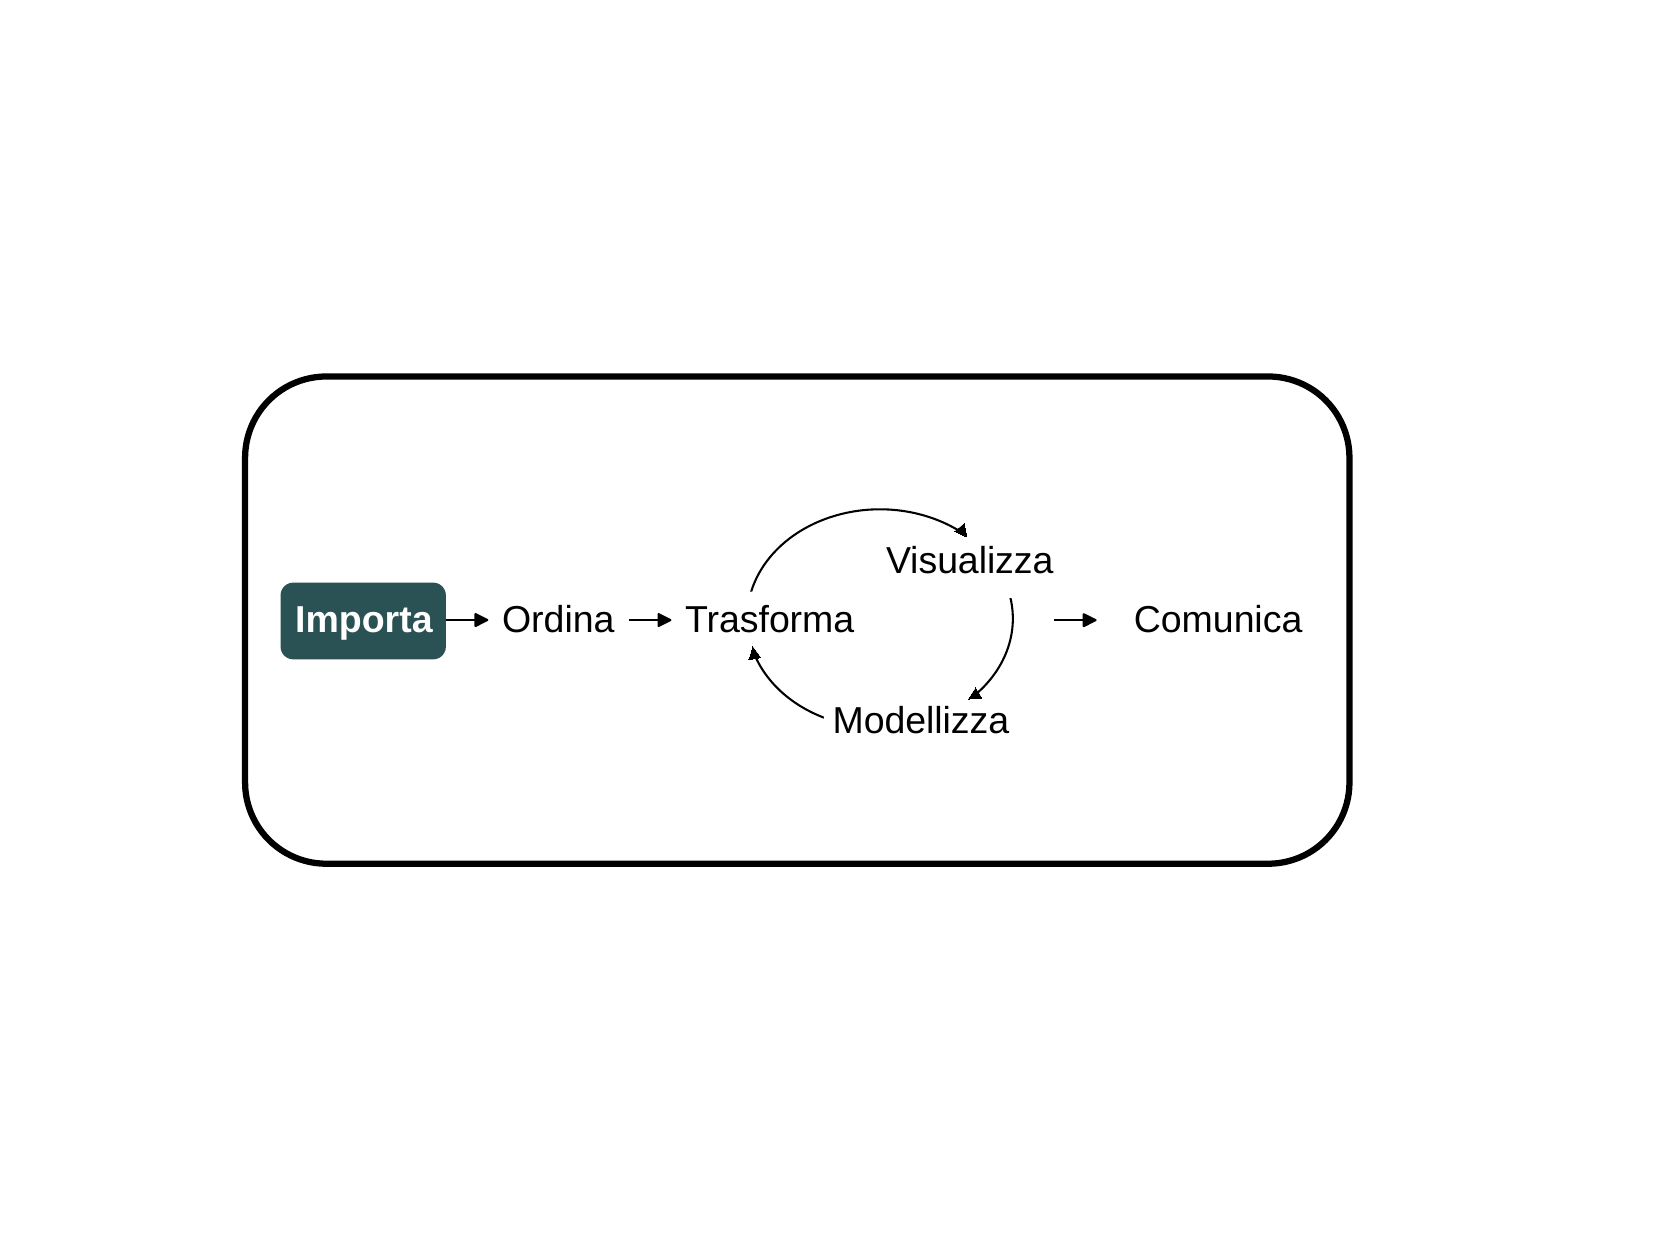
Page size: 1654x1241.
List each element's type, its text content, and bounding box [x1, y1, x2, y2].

text_box [748, 646, 761, 660]
text_box [652, 591, 671, 652]
text_box Ordina [487, 591, 667, 649]
text_box [1083, 614, 1096, 627]
text_box Visualizza [871, 532, 1125, 590]
text_box [954, 523, 967, 537]
text_box Trasforma [670, 591, 870, 687]
text_box [968, 687, 982, 700]
text_box [475, 614, 488, 626]
text_box [870, 590, 1055, 652]
text_box Modellizza [818, 692, 1084, 749]
text_box [281, 582, 446, 591]
text_box Comunica [1119, 591, 1409, 691]
text_box Importa [280, 591, 458, 691]
